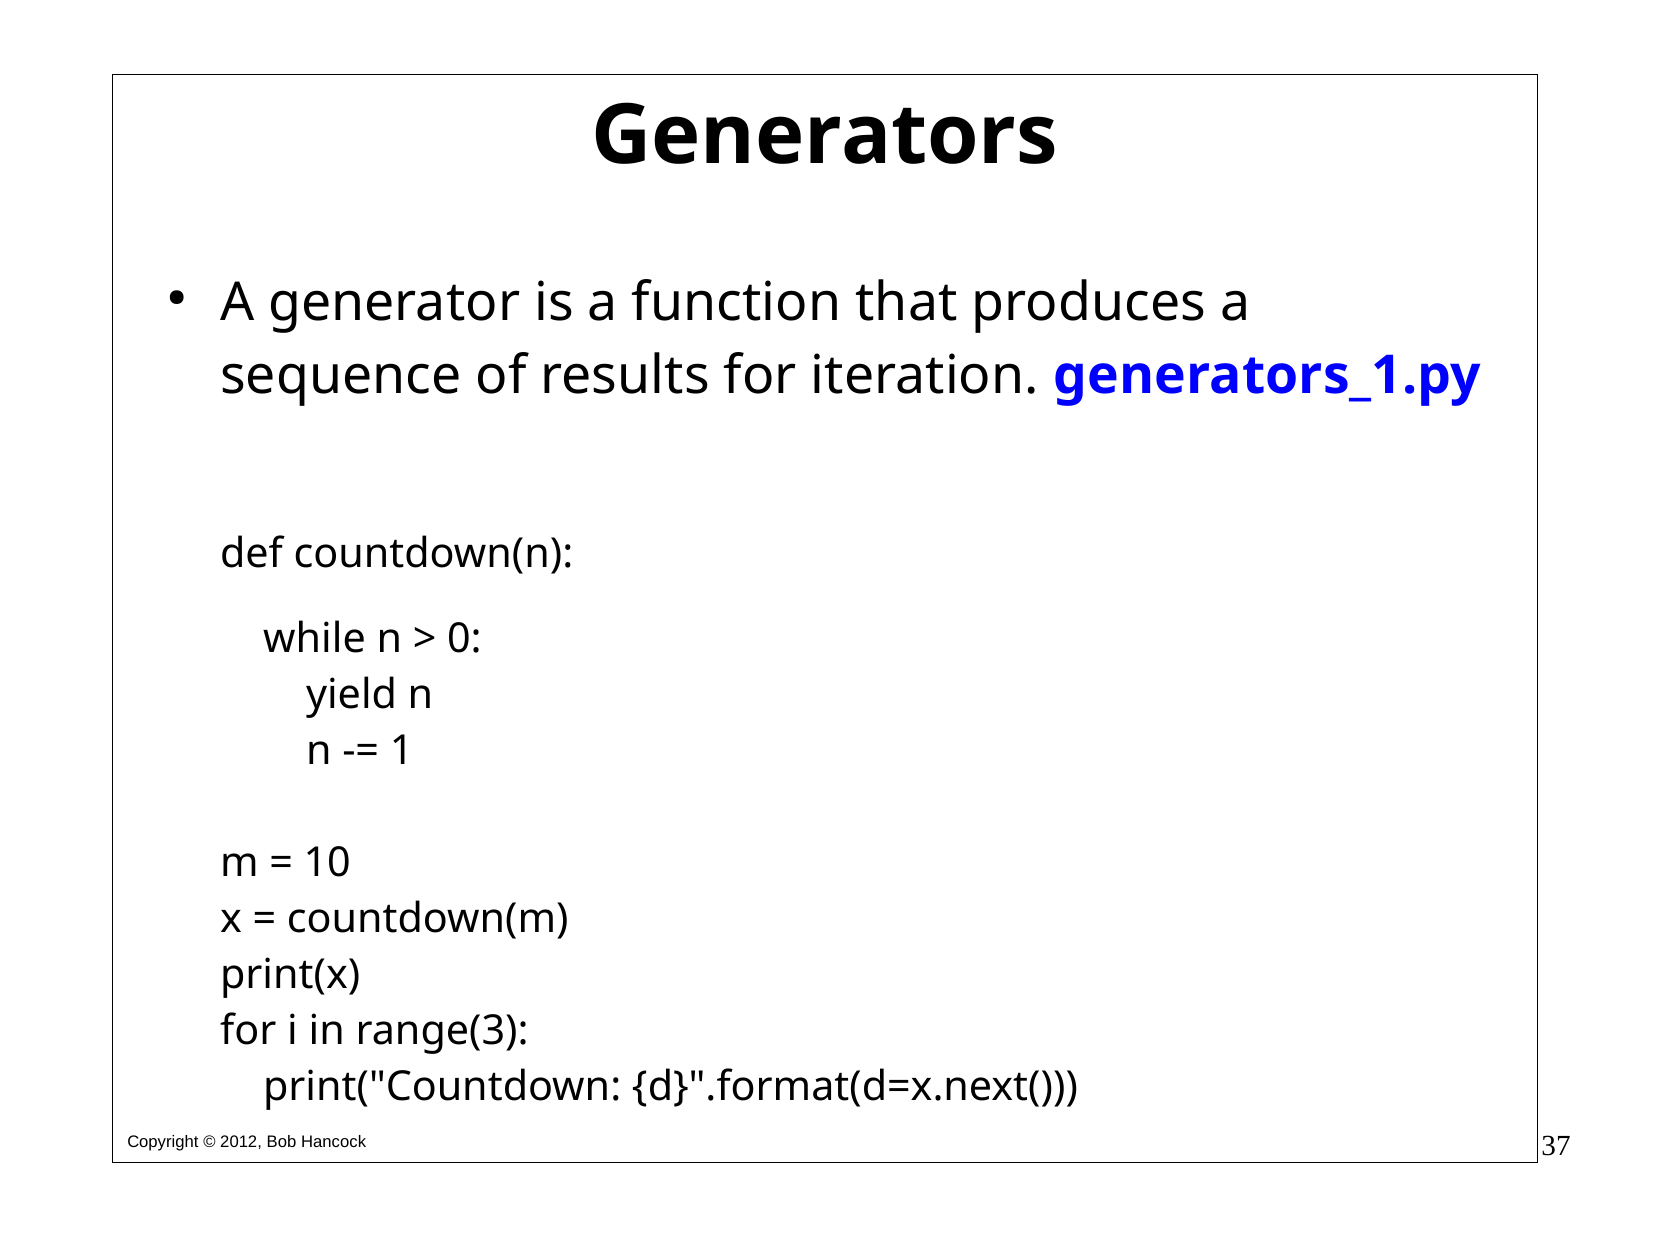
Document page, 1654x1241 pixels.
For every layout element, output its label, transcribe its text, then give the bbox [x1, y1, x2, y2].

list A generator is a function that produces a sequence of results for iteration. generators_1.py def countdown(n): while n > 0: yield n n -= 1 m = 10 x = countdown(m) print(x) for i in range(3): print("Countdown: {d}".format(d=x.next())) [150, 262, 1501, 1126]
title Generators [112, 75, 1538, 188]
text_box Copyright © 2012, Bob Hancock [112, 1125, 382, 1159]
